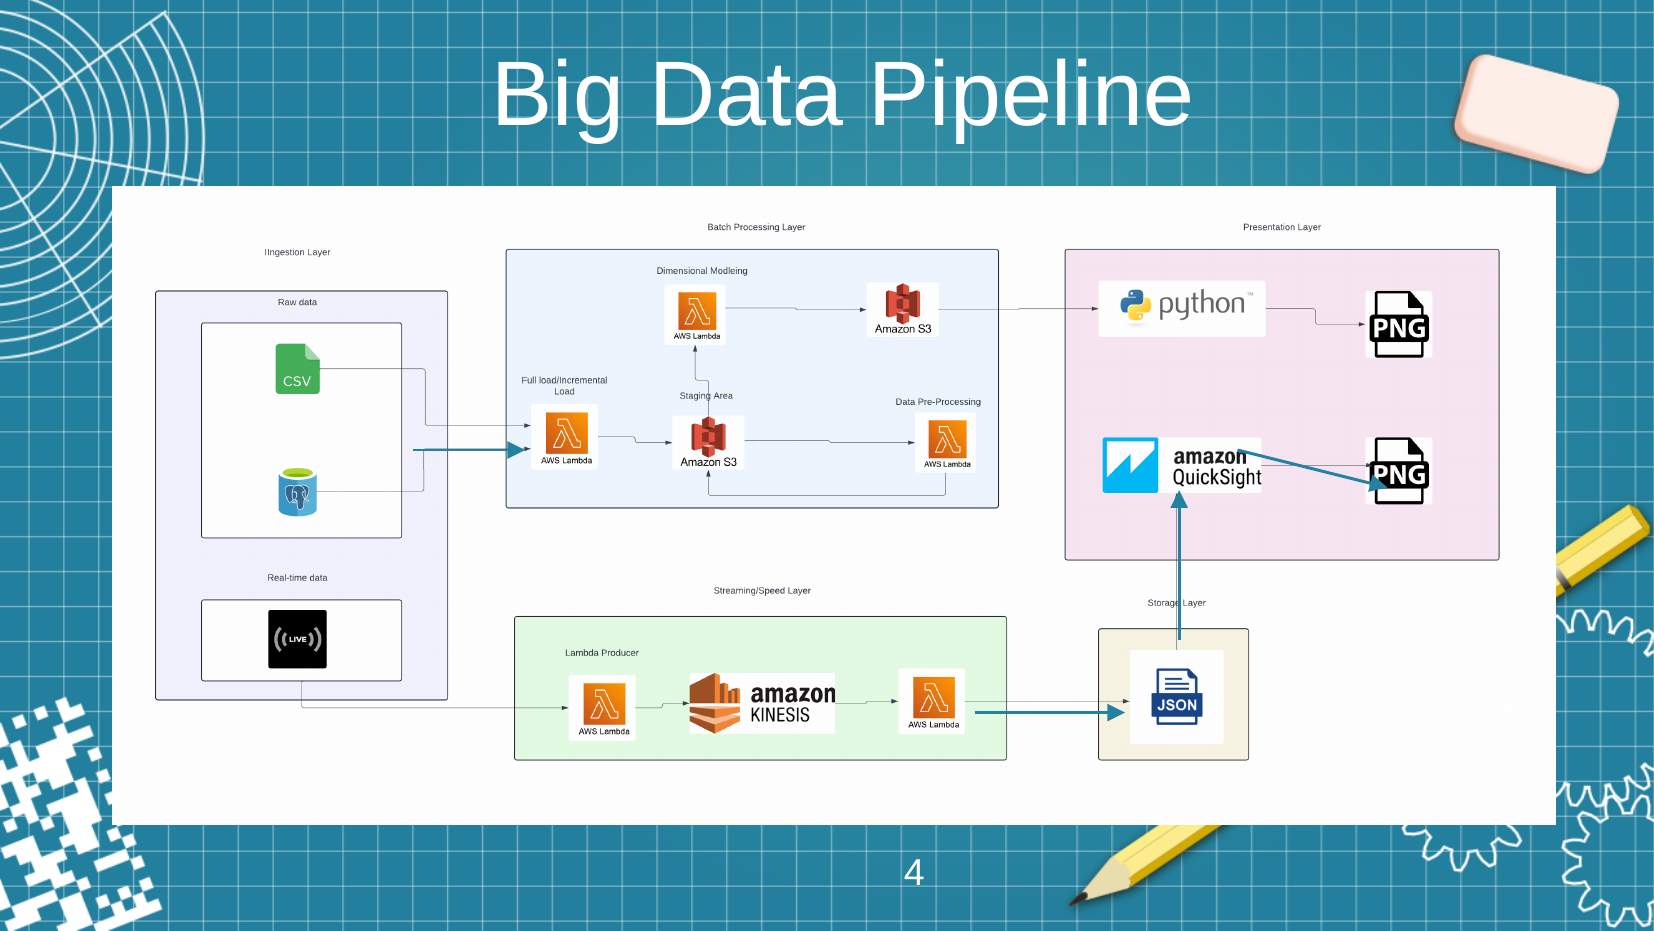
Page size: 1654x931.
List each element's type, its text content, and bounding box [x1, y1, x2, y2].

text_box <number> [778, 844, 1051, 901]
picture [0, 0, 1654, 931]
title Big Data Pipeline [300, 37, 1388, 151]
